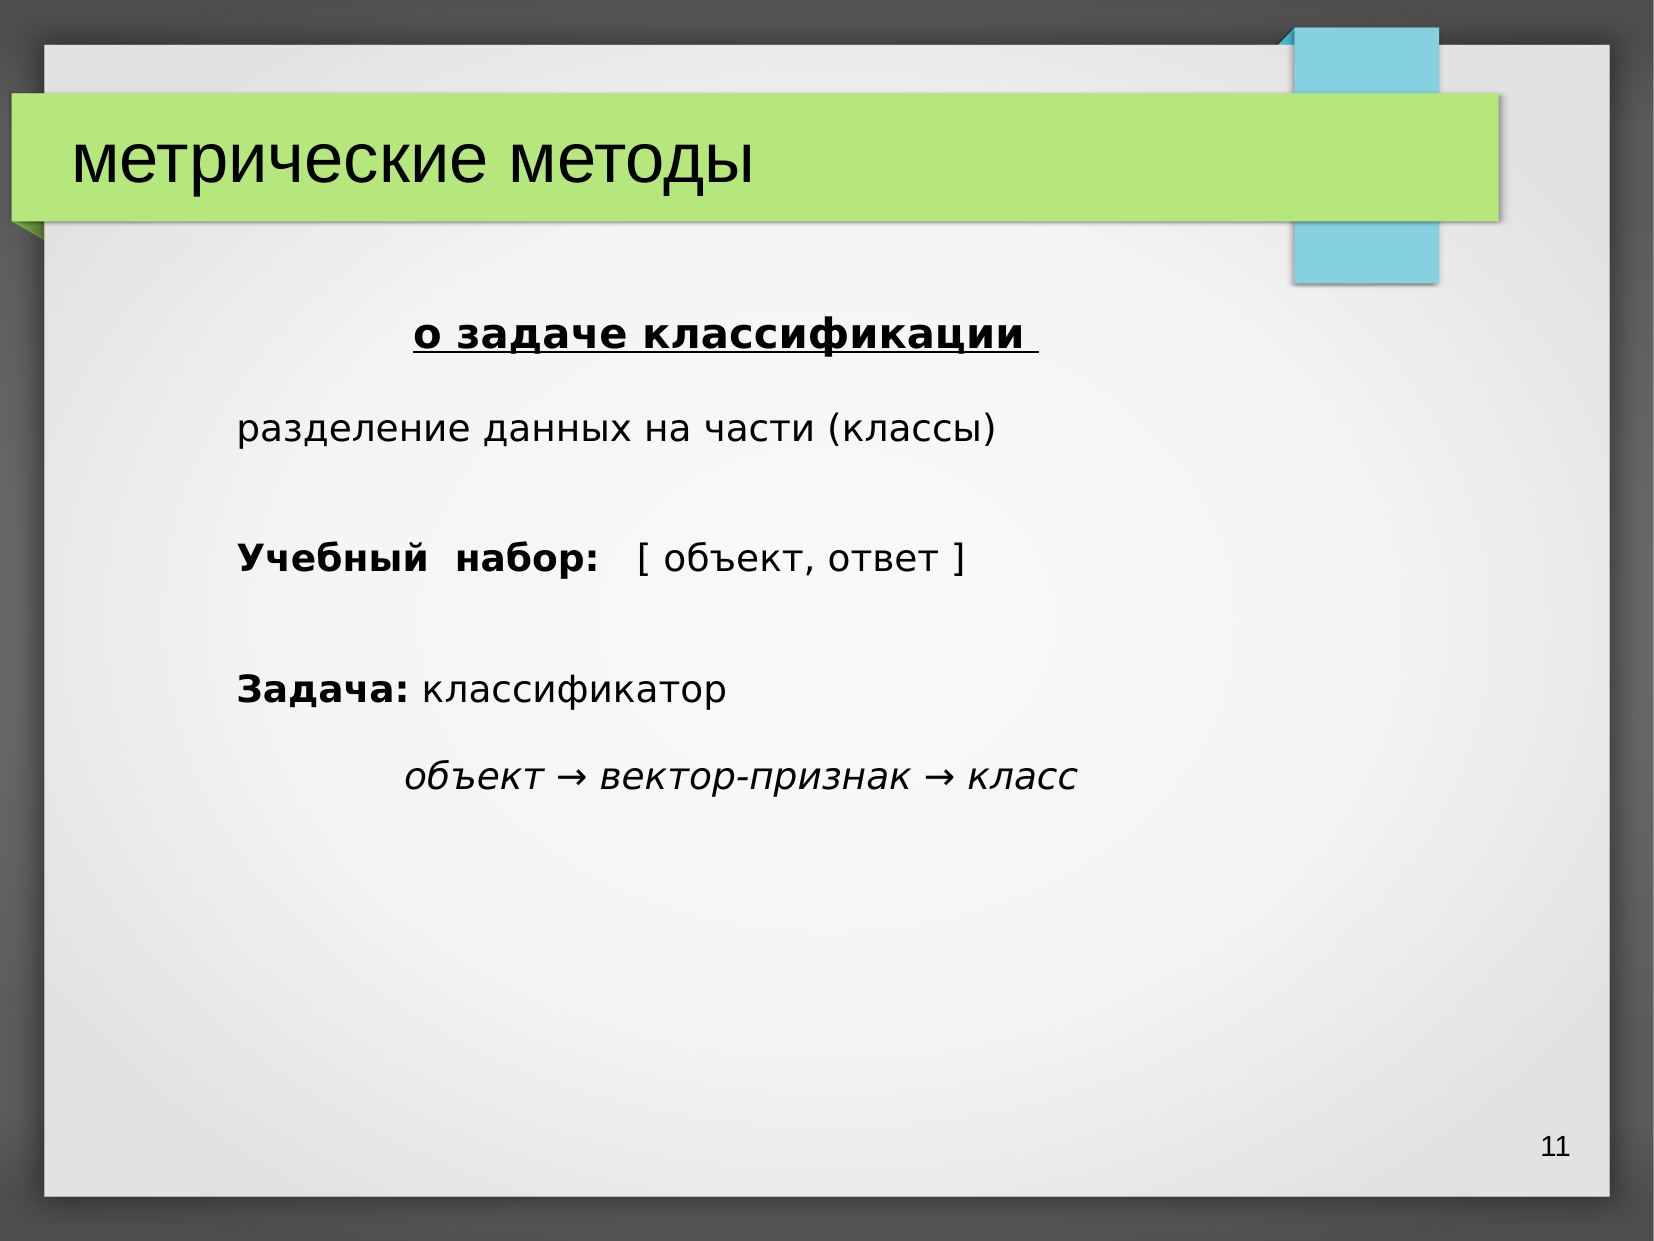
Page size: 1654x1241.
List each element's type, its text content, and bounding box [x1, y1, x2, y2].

picture [0, 0, 1654, 1241]
title метрические методы [70, 118, 1205, 199]
subtitle о задаче классификации разделение данных на части (классы) Учебный набор: [ объект, ответ ] Задача: классификатор объект → вектор-признак → класс [236, 283, 1217, 825]
